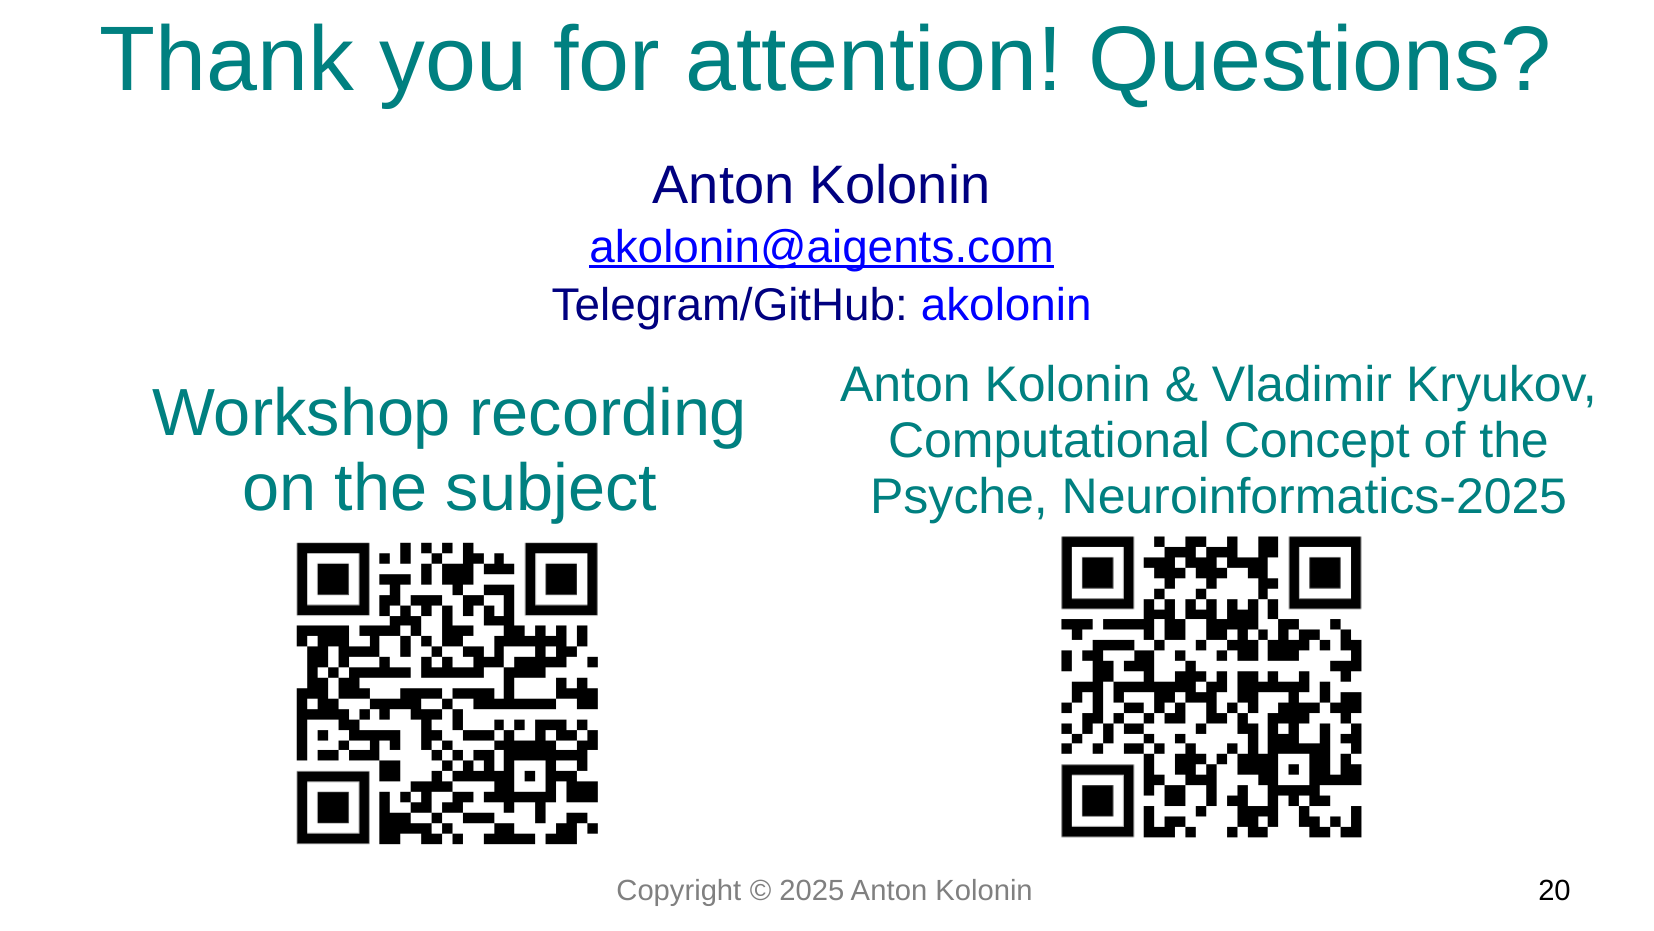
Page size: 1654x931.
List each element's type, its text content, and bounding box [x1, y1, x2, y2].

text_box Thank you for attention! Questions? [0, 0, 1654, 151]
text_box Anton Kolonin & Vladimir Kryukov, Computational Concept of the Psyche, Neuroinformatics-2025 [825, 349, 1613, 663]
text_box Anton Kolonin akolonin@aigents.com Telegram/GitHub: akolonin [256, 151, 1388, 382]
text_box Workshop recording on the subject [112, 367, 788, 543]
picture [1050, 524, 1375, 852]
picture [279, 543, 624, 863]
